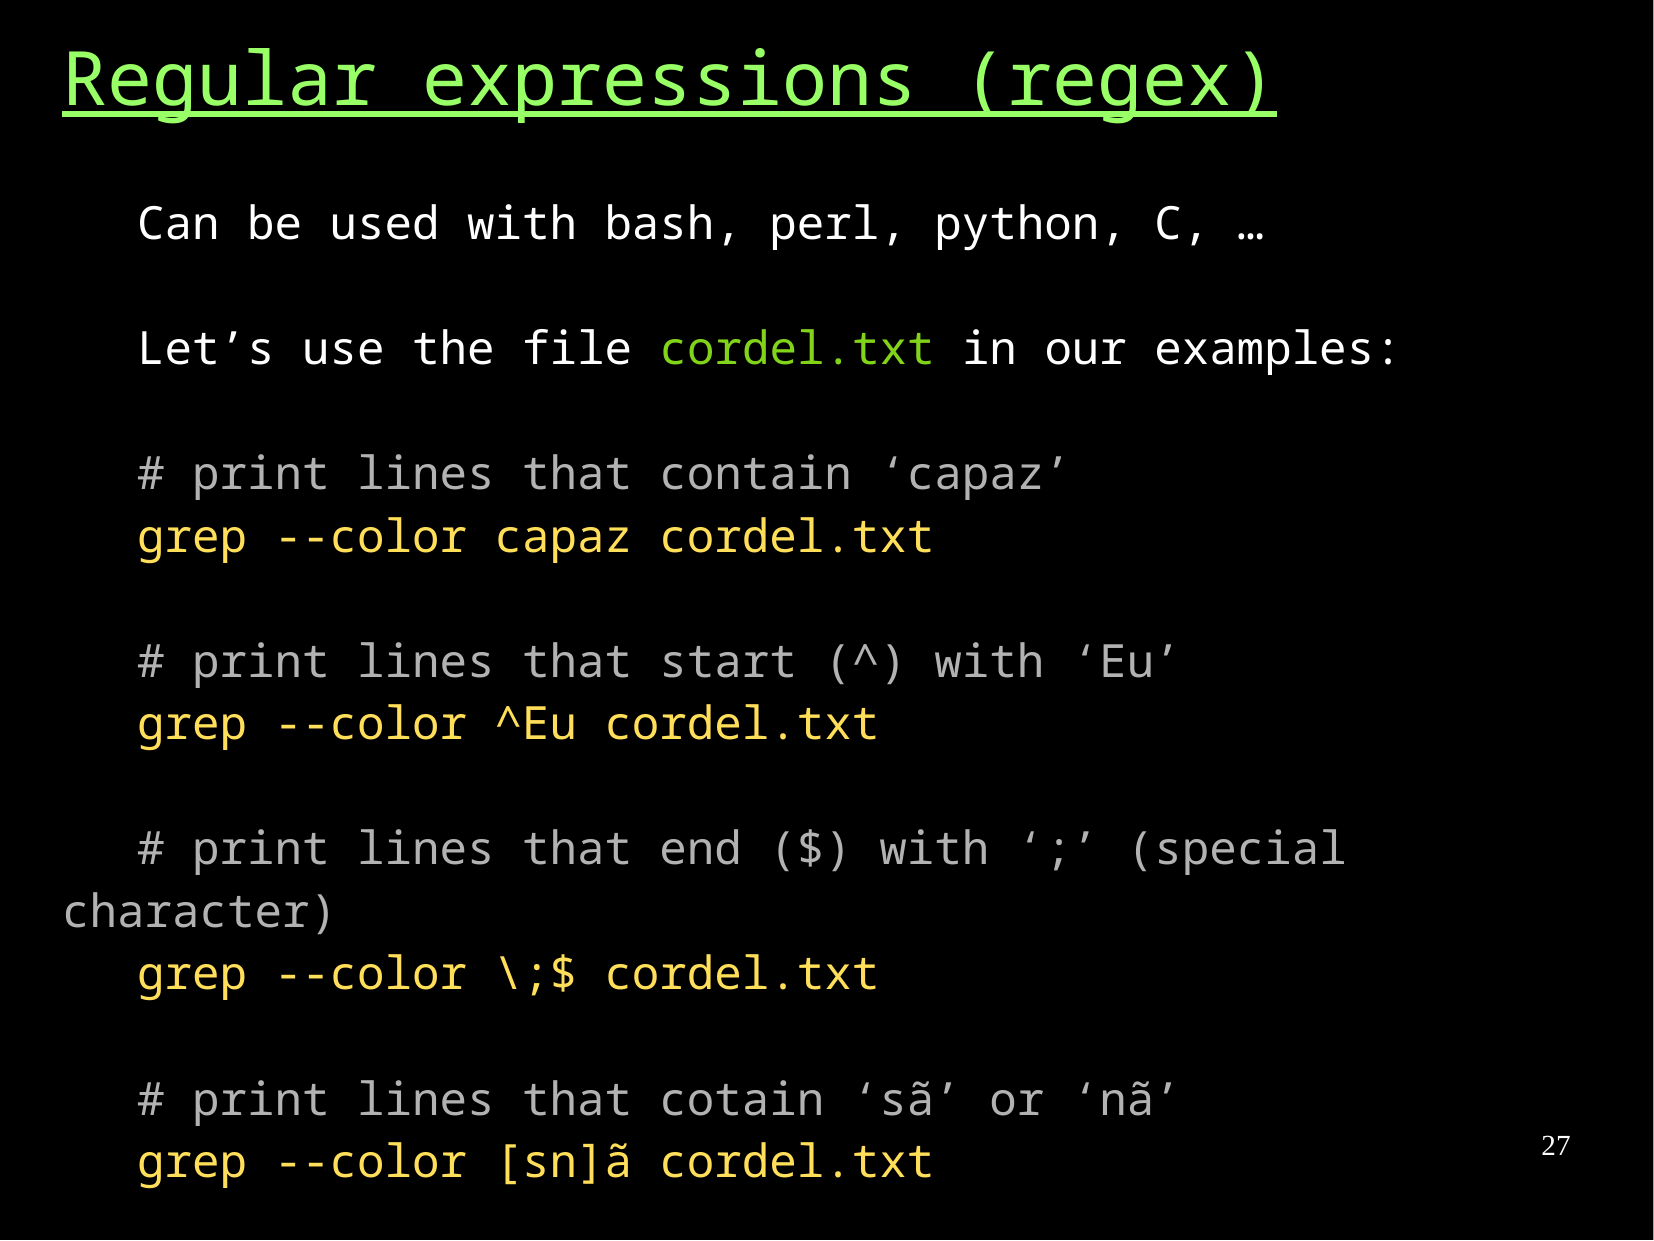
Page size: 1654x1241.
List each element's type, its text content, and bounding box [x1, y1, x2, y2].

text_box Regular expressions (regex) Can be used with bash, perl, python, C, … Let’s use the file cordel.txt in our examples: # print lines that contain ‘capaz’ grep --color capaz cordel.txt # print lines that start (^) with ‘Eu’ grep --color ^Eu cordel.txt # print lines that end ($) with ‘;’ (special character) grep --color \;$ cordel.txt # print lines that cotain ‘sã’ or ‘nã’ grep --color [sn]ã cordel.txt # print lines that start with A, B, C, D grep --color ^[A-D] cordel.txt ... [47, 18, 1607, 1211]
